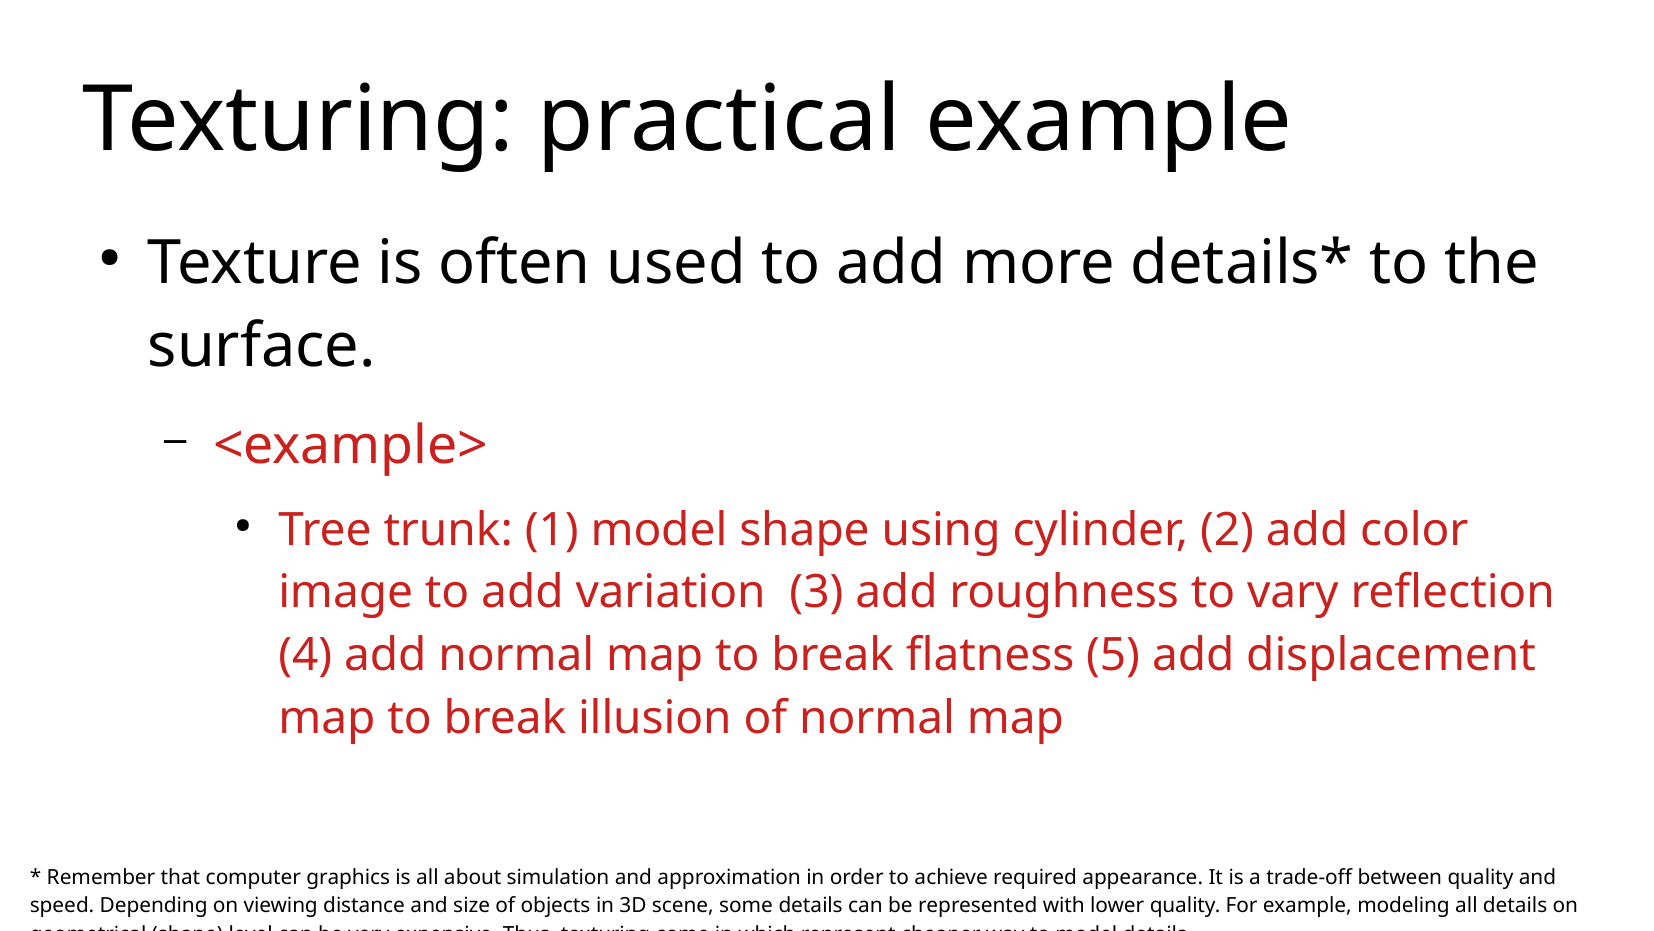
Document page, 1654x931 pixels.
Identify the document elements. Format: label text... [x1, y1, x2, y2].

list Texture is often used to add more details* to the surface. <example> Tree trunk: (1) model shape using cylinder, (2) add color image to add variation (3) add roughness to vary reflection (4) add normal map to break flatness (5) add displacement map to break illusion of normal map [82, 217, 1571, 758]
text_box * Remember that computer graphics is all about simulation and approximation in order to achieve required appearance. It is a trade-off between quality and speed. Depending on viewing distance and size of objects in 3D scene, some details can be represented with lower quality. For example, modeling all details on geometrical (shape) level can be very expensive. Thus, texturing come in which represent cheaper way to model details. [15, 855, 1636, 931]
title Texturing: practical example [82, 37, 1571, 193]
